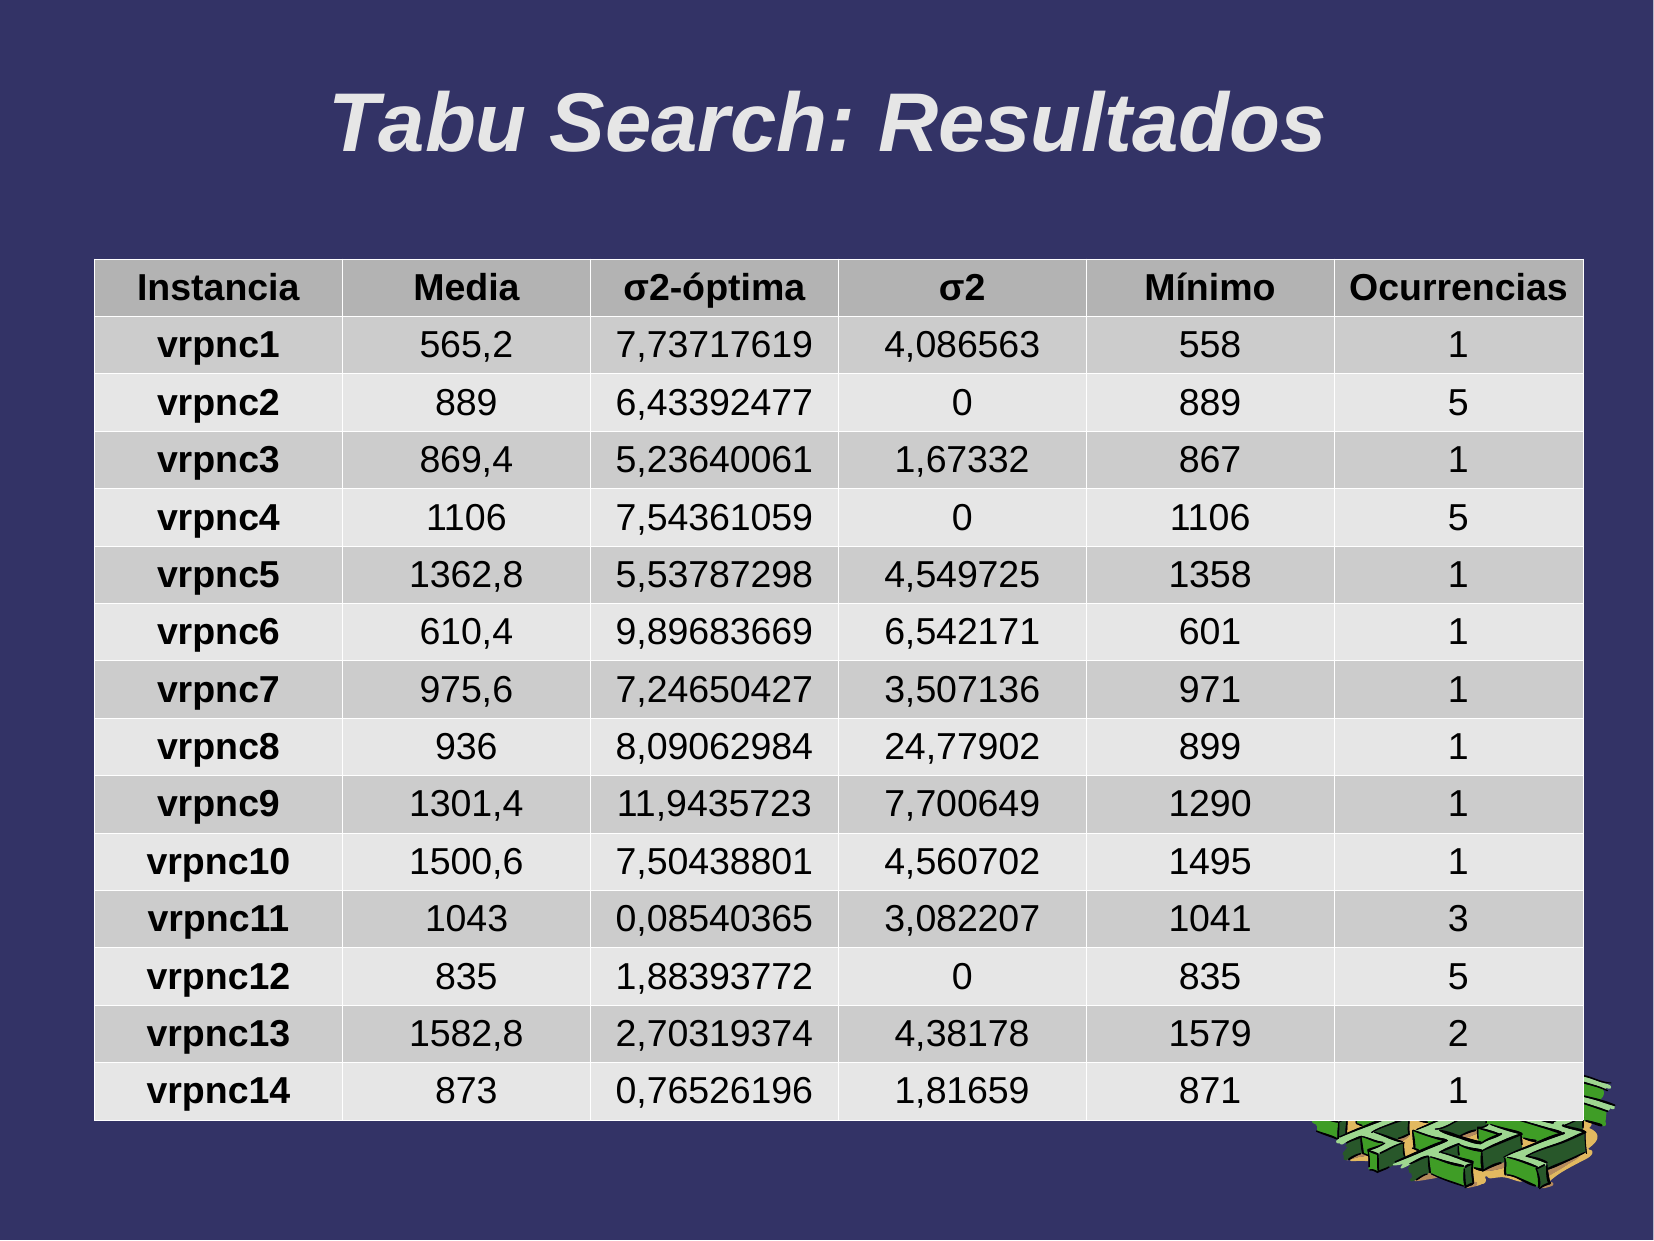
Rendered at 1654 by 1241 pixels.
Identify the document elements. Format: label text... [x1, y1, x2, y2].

table_cell vrpnc11 [95, 891, 342, 947]
table_cell 4,38178 [839, 1006, 1086, 1062]
table_cell 1358 [1087, 547, 1334, 603]
table_cell 1,88393772 [591, 948, 838, 1005]
table_cell vrpnc7 [95, 661, 342, 718]
table_cell 0 [839, 374, 1086, 431]
table_cell 7,24650427 [591, 661, 838, 718]
table_cell 1500,6 [343, 834, 590, 890]
table_cell 1,67332 [839, 432, 1086, 488]
table_cell 899 [1087, 719, 1334, 775]
table_cell 835 [1087, 948, 1334, 1005]
table_cell 5 [1335, 374, 1583, 431]
table_cell 558 [1087, 317, 1334, 373]
table_cell 6,43392477 [591, 374, 838, 431]
table_cell 0 [839, 489, 1086, 546]
table_cell 7,73717619 [591, 317, 838, 373]
table_cell 5,53787298 [591, 547, 838, 603]
table_cell 11,9435723 [591, 776, 838, 833]
table_cell 1 [1335, 317, 1583, 373]
table_cell 1579 [1087, 1006, 1334, 1062]
table_cell 0 [839, 948, 1086, 1005]
table_cell 5 [1335, 948, 1583, 1005]
table_cell 1106 [1087, 489, 1334, 546]
table_cell 1362,8 [343, 547, 590, 603]
table_cell vrpnc4 [95, 489, 342, 546]
table_cell 0,08540365 [591, 891, 838, 947]
table_cell 1 [1335, 834, 1583, 890]
table_cell 5,23640061 [591, 432, 838, 488]
table_cell 1 [1335, 661, 1583, 718]
table_cell 565,2 [343, 317, 590, 373]
table_cell 1 [1335, 719, 1583, 775]
table_cell vrpnc2 [95, 374, 342, 431]
table_cell 8,09062984 [591, 719, 838, 775]
table_header σ2 [839, 260, 1086, 316]
table_cell 936 [343, 719, 590, 775]
table_cell 975,6 [343, 661, 590, 718]
table_cell 1,81659 [839, 1063, 1086, 1120]
table_cell vrpnc10 [95, 834, 342, 890]
title Tabu Search: Resultados [121, 19, 1534, 227]
table_cell 867 [1087, 432, 1334, 488]
table_cell 1301,4 [343, 776, 590, 833]
table_cell 873 [343, 1063, 590, 1120]
table_cell 4,560702 [839, 834, 1086, 890]
table_cell 24,77902 [839, 719, 1086, 775]
table_cell 4,086563 [839, 317, 1086, 373]
table_cell 1041 [1087, 891, 1334, 947]
table_header Instancia [95, 260, 342, 316]
table_cell 7,50438801 [591, 834, 838, 890]
table_cell 4,549725 [839, 547, 1086, 603]
table_cell 1495 [1087, 834, 1334, 890]
table_cell vrpnc6 [95, 604, 342, 660]
table_cell 971 [1087, 661, 1334, 718]
table_cell vrpnc3 [95, 432, 342, 488]
table_cell 3,082207 [839, 891, 1086, 947]
table_cell 871 [1087, 1063, 1334, 1120]
table_header σ2-óptima [591, 260, 838, 316]
table_cell 1 [1335, 432, 1583, 488]
table_cell vrpnc9 [95, 776, 342, 833]
table_cell 889 [343, 374, 590, 431]
table_cell 7,700649 [839, 776, 1086, 833]
table_cell 1 [1335, 604, 1583, 660]
table_cell vrpnc1 [95, 317, 342, 373]
table_cell 7,54361059 [591, 489, 838, 546]
table_cell 1106 [343, 489, 590, 546]
table_cell 1043 [343, 891, 590, 947]
table_cell vrpnc12 [95, 948, 342, 1005]
table_cell 610,4 [343, 604, 590, 660]
table_cell 1 [1335, 547, 1583, 603]
table_cell 835 [343, 948, 590, 1005]
table_cell 889 [1087, 374, 1334, 431]
table_cell 1 [1335, 1063, 1583, 1120]
table_cell 0,76526196 [591, 1063, 838, 1120]
table_cell 1290 [1087, 776, 1334, 833]
table_header Media [343, 260, 590, 316]
table_cell vrpnc5 [95, 547, 342, 603]
table_cell vrpnc8 [95, 719, 342, 775]
table_cell 2,70319374 [591, 1006, 838, 1062]
table_cell 2 [1335, 1006, 1583, 1062]
table_cell 1 [1335, 776, 1583, 833]
table_cell 601 [1087, 604, 1334, 660]
table_cell 1582,8 [343, 1006, 590, 1062]
table_header Mínimo [1087, 260, 1334, 316]
table_cell 3,507136 [839, 661, 1086, 718]
table_cell vrpnc13 [95, 1006, 342, 1062]
table_cell 6,542171 [839, 604, 1086, 660]
table_cell vrpnc14 [95, 1063, 342, 1120]
table_cell 869,4 [343, 432, 590, 488]
table_header Ocurrencias [1335, 260, 1583, 316]
table_cell 3 [1335, 891, 1583, 947]
table_cell 9,89683669 [591, 604, 838, 660]
table_cell 5 [1335, 489, 1583, 546]
